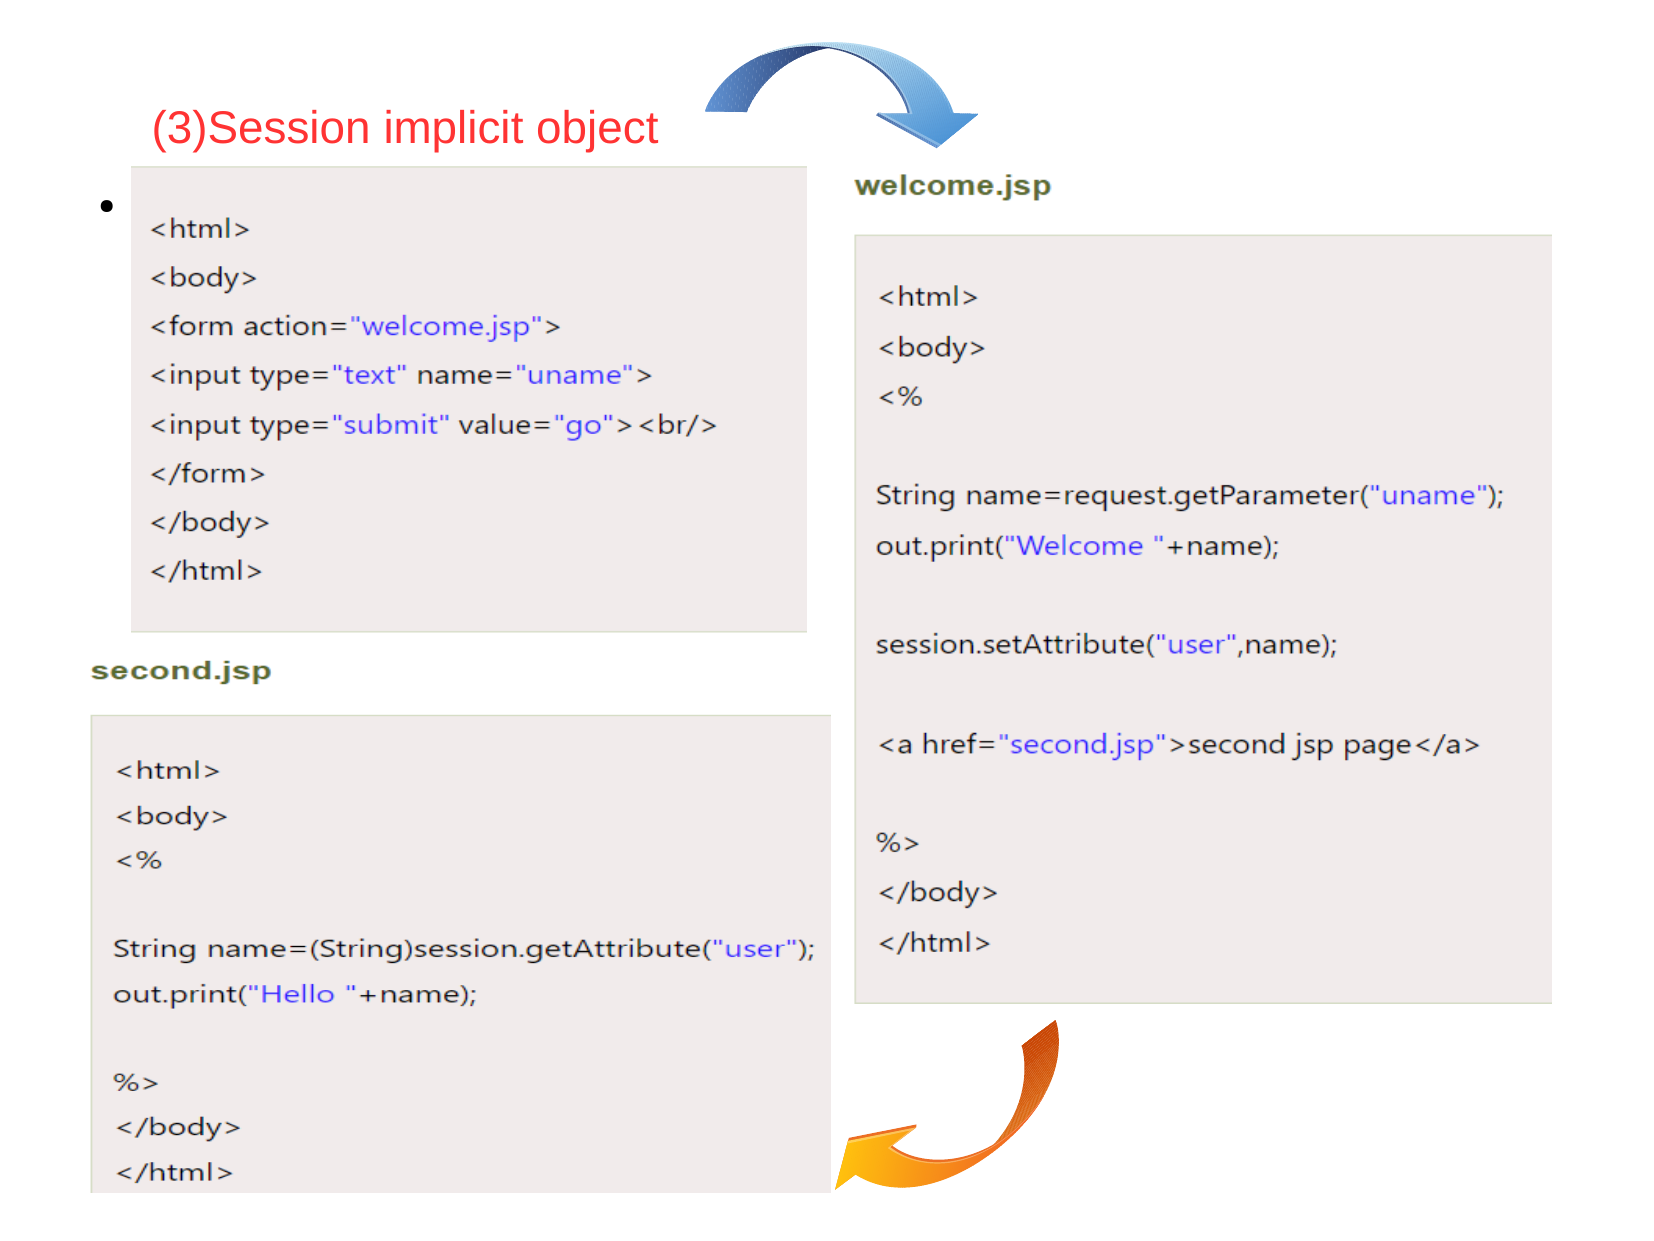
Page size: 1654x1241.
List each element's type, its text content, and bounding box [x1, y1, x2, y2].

picture [86, 165, 1552, 1241]
picture [696, 35, 987, 155]
picture [131, 165, 807, 634]
list (3)Session implicit object [80, 101, 807, 629]
